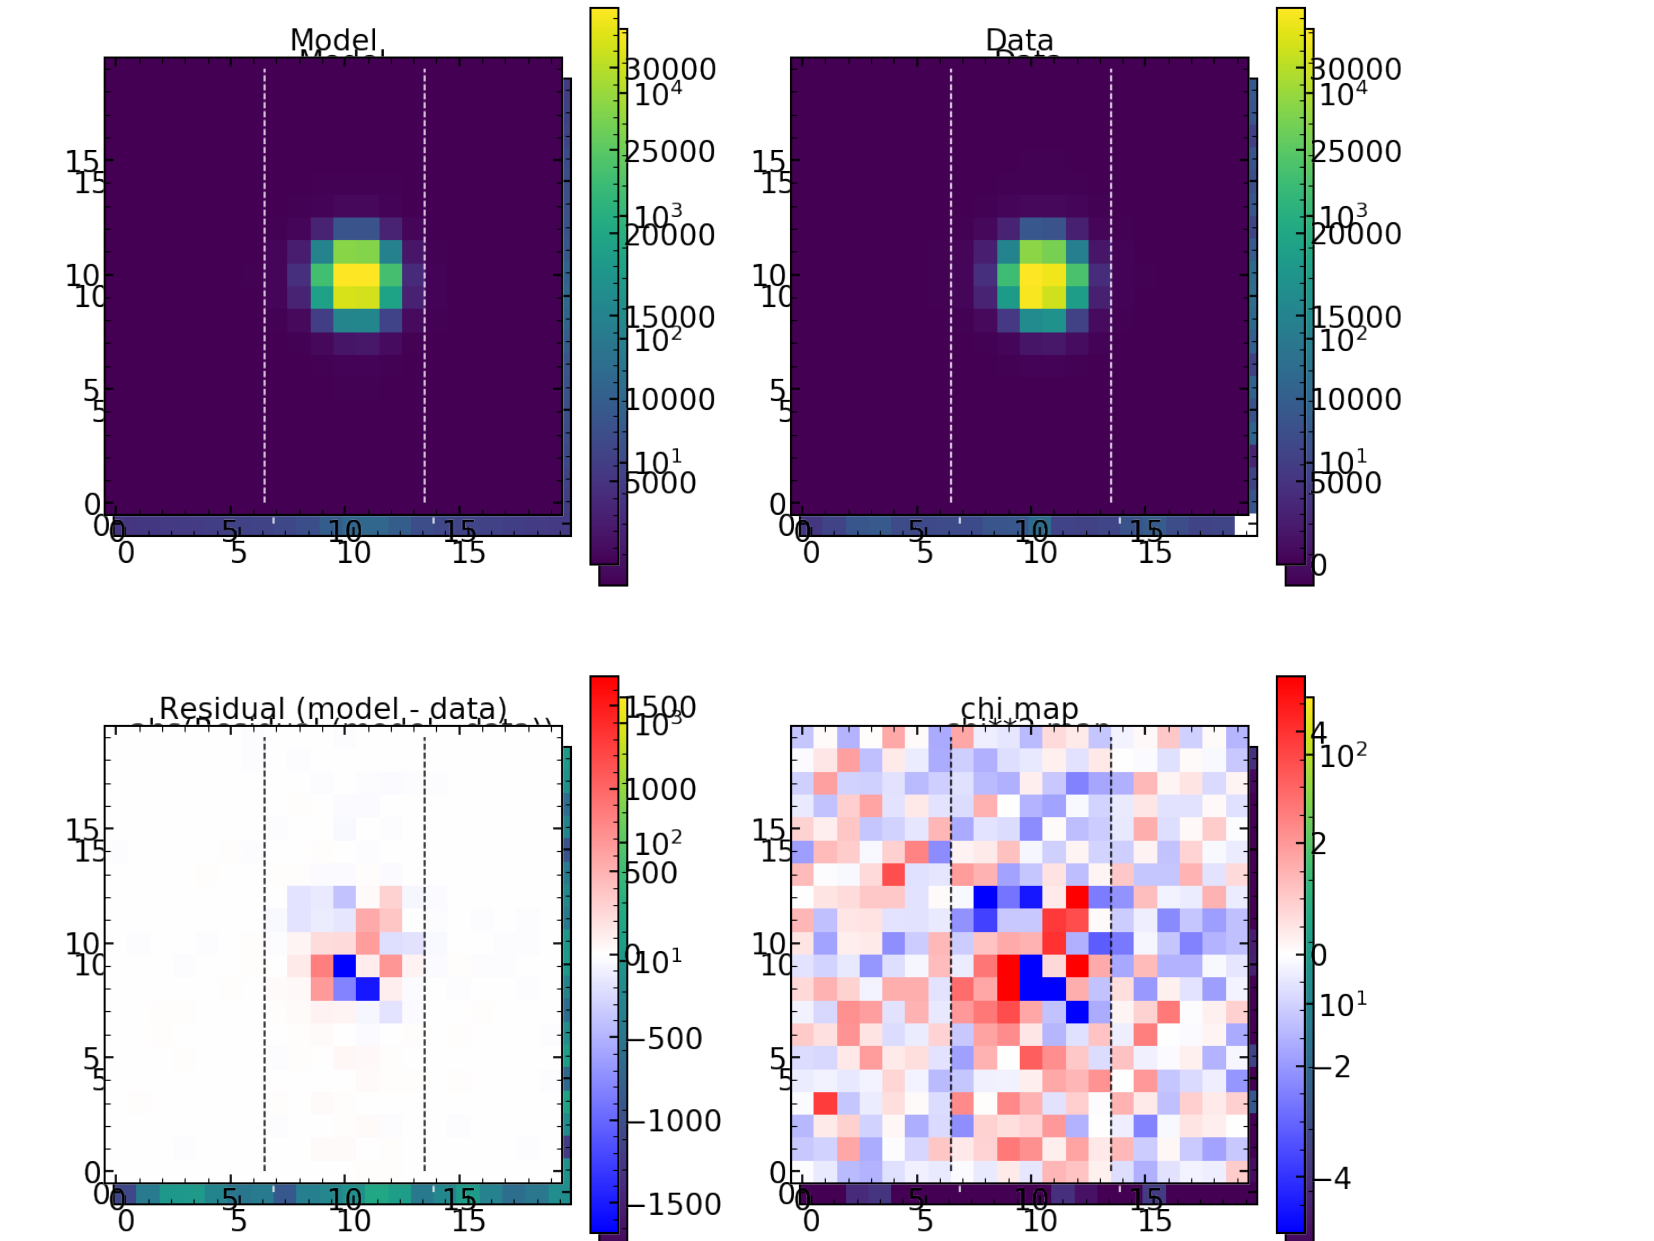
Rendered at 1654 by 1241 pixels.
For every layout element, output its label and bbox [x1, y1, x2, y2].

picture [55, 0, 1411, 1241]
